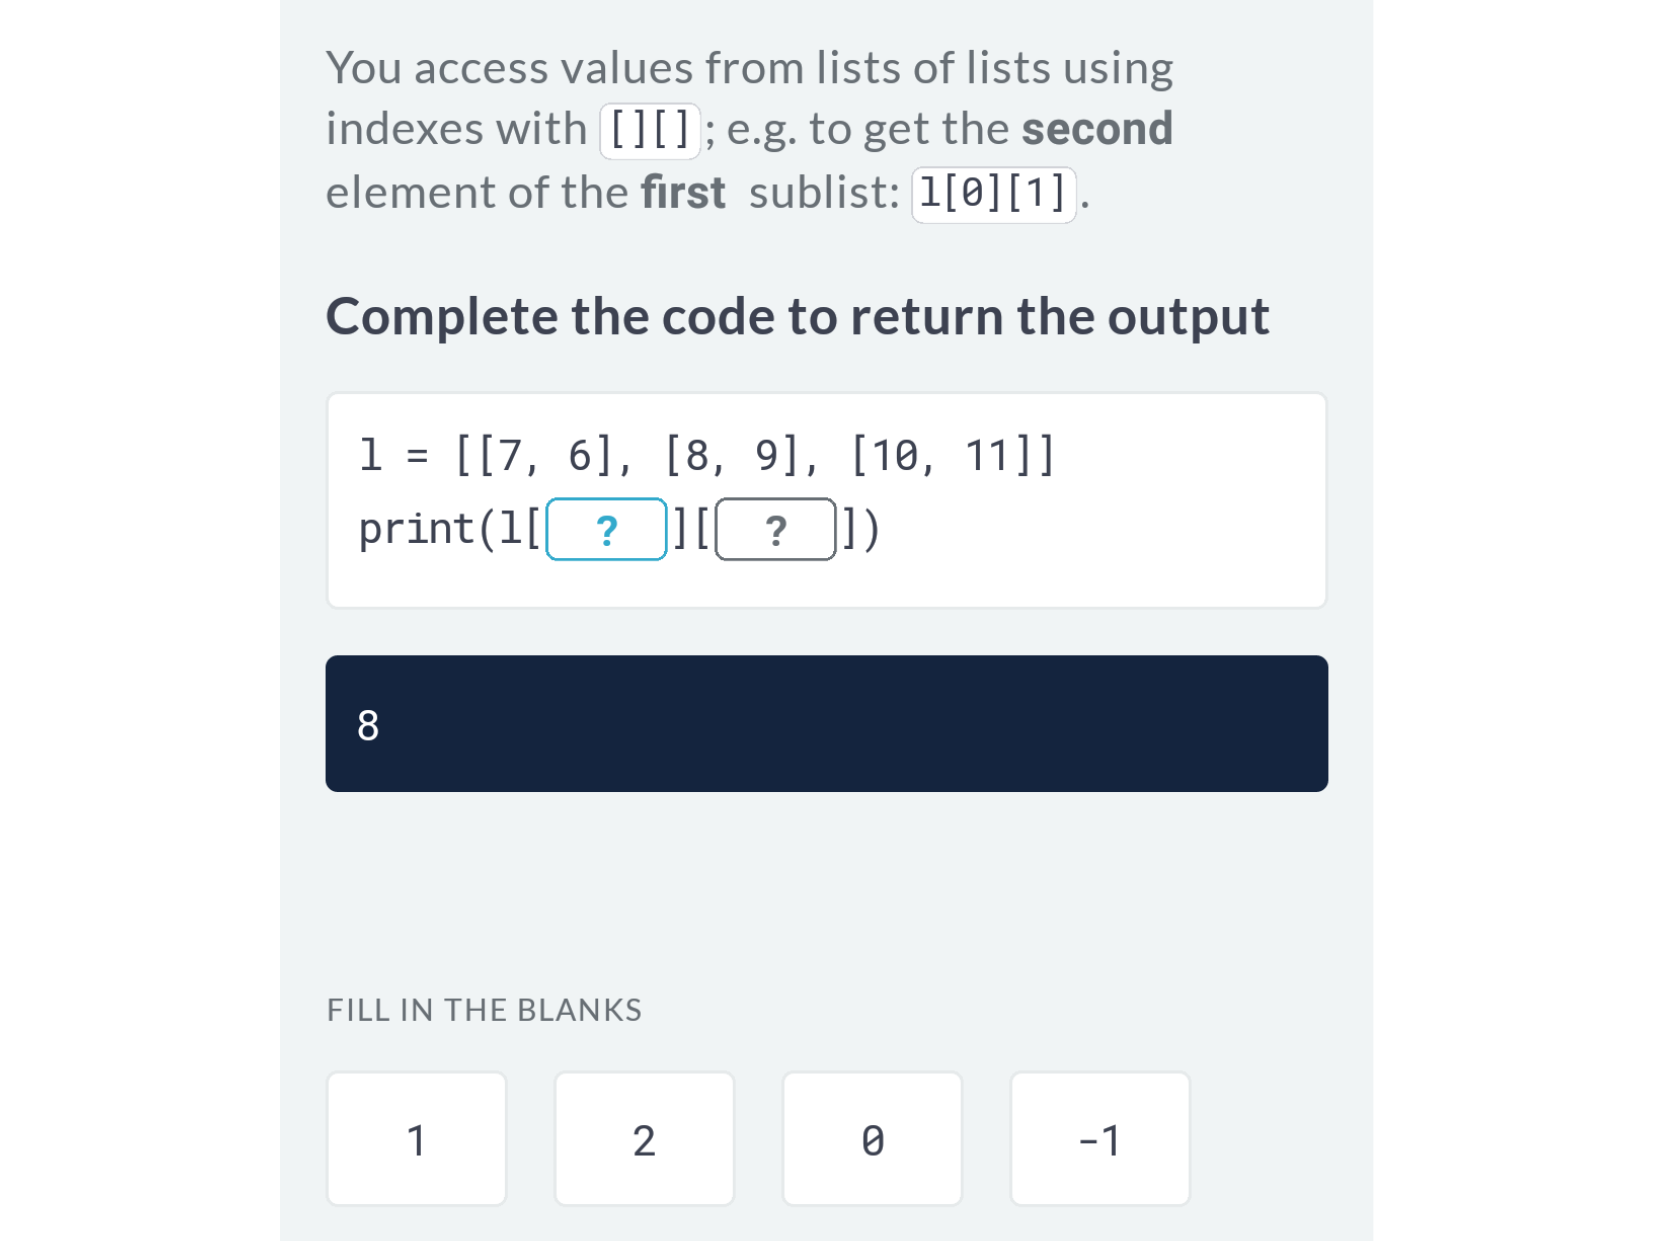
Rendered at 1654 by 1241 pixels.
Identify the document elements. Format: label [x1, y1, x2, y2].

picture [280, 0, 1374, 1241]
